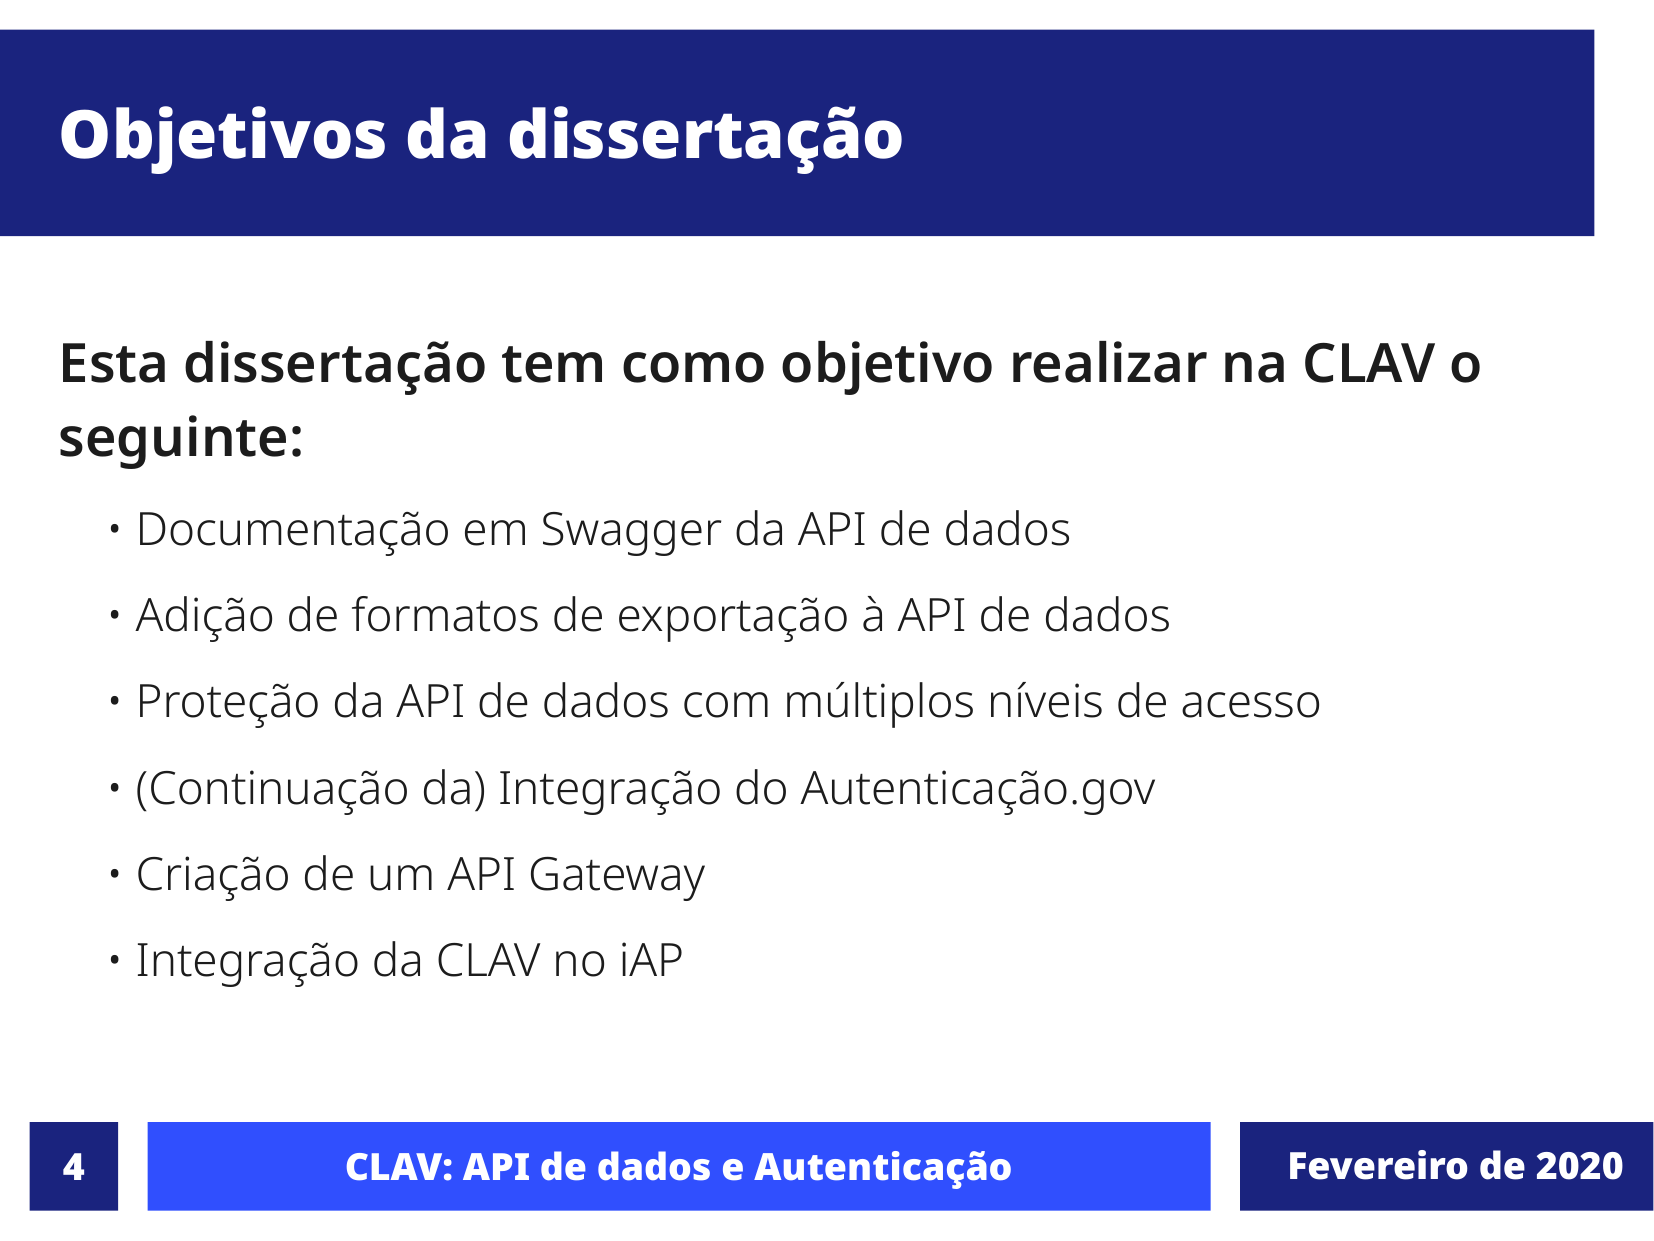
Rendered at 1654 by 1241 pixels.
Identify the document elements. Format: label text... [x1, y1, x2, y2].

list Esta dissertação tem como objetivo realizar na CLAV o seguinte: • Documentação em Swagger da API de dados • Adição de formatos de exportação à API de dados • Proteção da API de dados com múltiplos níveis de acesso • (Continuação da) Integração do Autenticação.gov • Criação de um API Gateway • Integração da CLAV no iAP [59, 324, 1565, 1093]
title Objetivos da dissertação [59, 59, 1595, 207]
